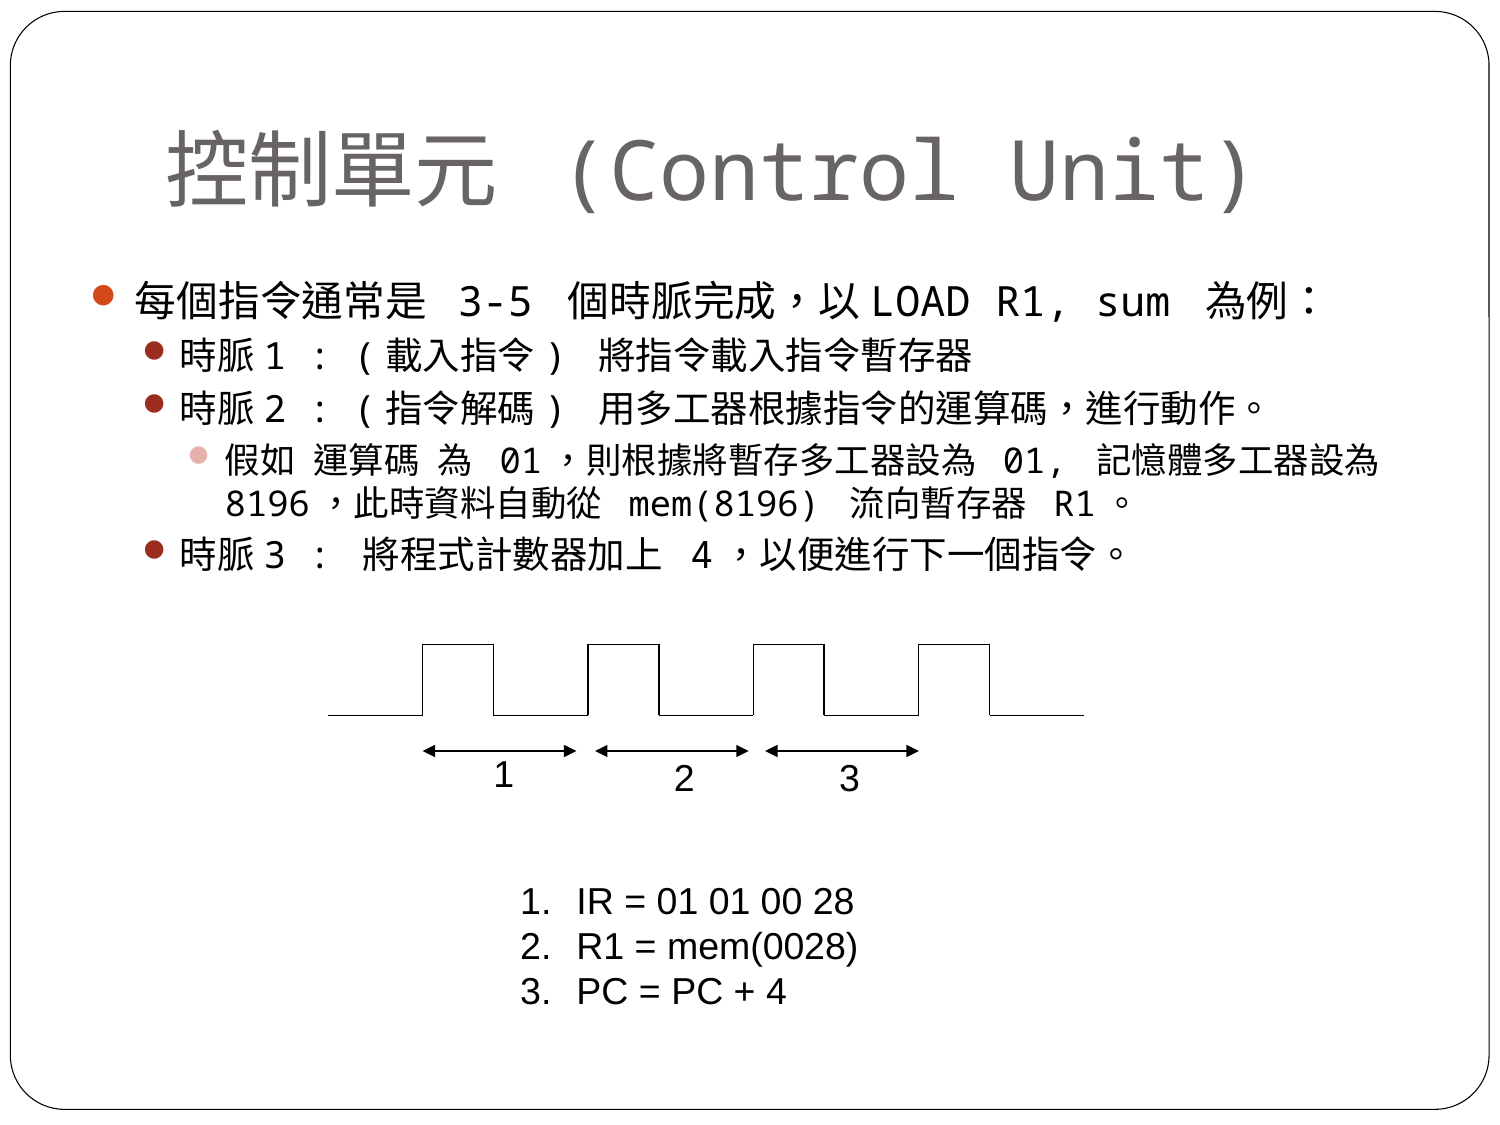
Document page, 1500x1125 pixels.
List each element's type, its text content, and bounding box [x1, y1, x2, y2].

text_box 3 [824, 746, 875, 807]
title 控制單元 (Control Unit) [150, 44, 1426, 233]
list 每個指令通常是 3-5 個時脈完成，以LOAD R1, sum 為例： 時脈1 : (載入指令) 將指令載入指令暫存器 時脈2 : (指令解碼) 用多工器根據指令的運算碼，進行動作。 假如 運算碼 為 01，則根據將暫存多工器設為 01, 記憶體多工器設為 8196，此時資料自動從 mem(8196) 流向暫存器 R1。 時脈3 : 將程式計數器加上 4，以便進行下一個指令。 [75, 267, 1426, 1006]
text_box 1 [478, 742, 530, 803]
text_box IR = 01 01 00 28 R1 = mem(0028) PC = PC + 4 [505, 868, 874, 1065]
text_box 2 [659, 746, 710, 807]
